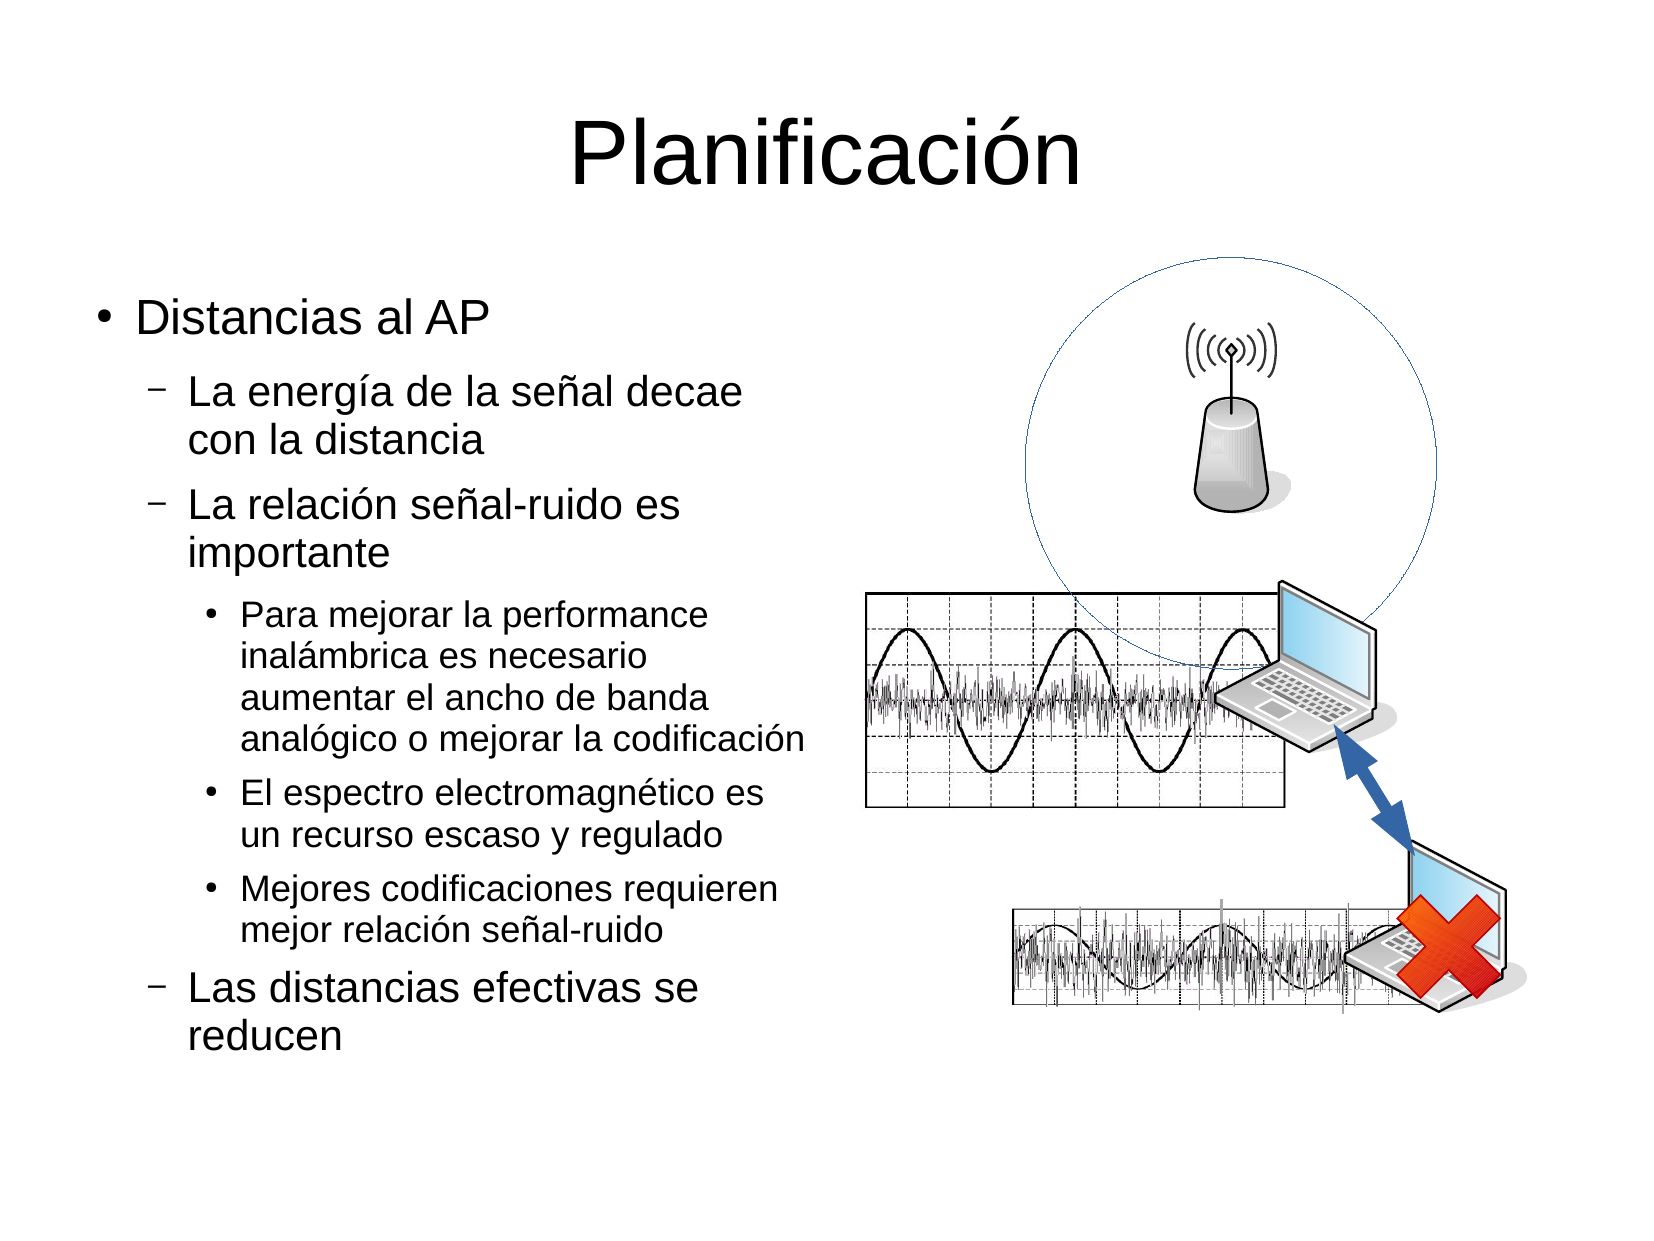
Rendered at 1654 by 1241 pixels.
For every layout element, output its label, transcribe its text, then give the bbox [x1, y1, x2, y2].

list Distancias al AP La energía de la señal decae con la distancia La relación señal-ruido es importante Para mejorar la performance inalámbrica es necesario aumentar el ancho de banda analógico o mejorar la codificación El espectro electromagnético es un recurso escaso y regulado Mejores codificaciones requieren mejor relación señal-ruido Las distancias efectivas se reducen [82, 290, 809, 1111]
text_box [1347, 703, 1397, 742]
picture [1007, 857, 1538, 1036]
text_box [1217, 583, 1374, 750]
text_box [1231, 471, 1291, 514]
text_box [1314, 740, 1338, 752]
picture [860, 584, 1287, 810]
text_box [1413, 844, 1438, 857]
title Planificación [82, 49, 1571, 257]
text_box [1347, 949, 1358, 967]
text_box [1197, 344, 1266, 510]
